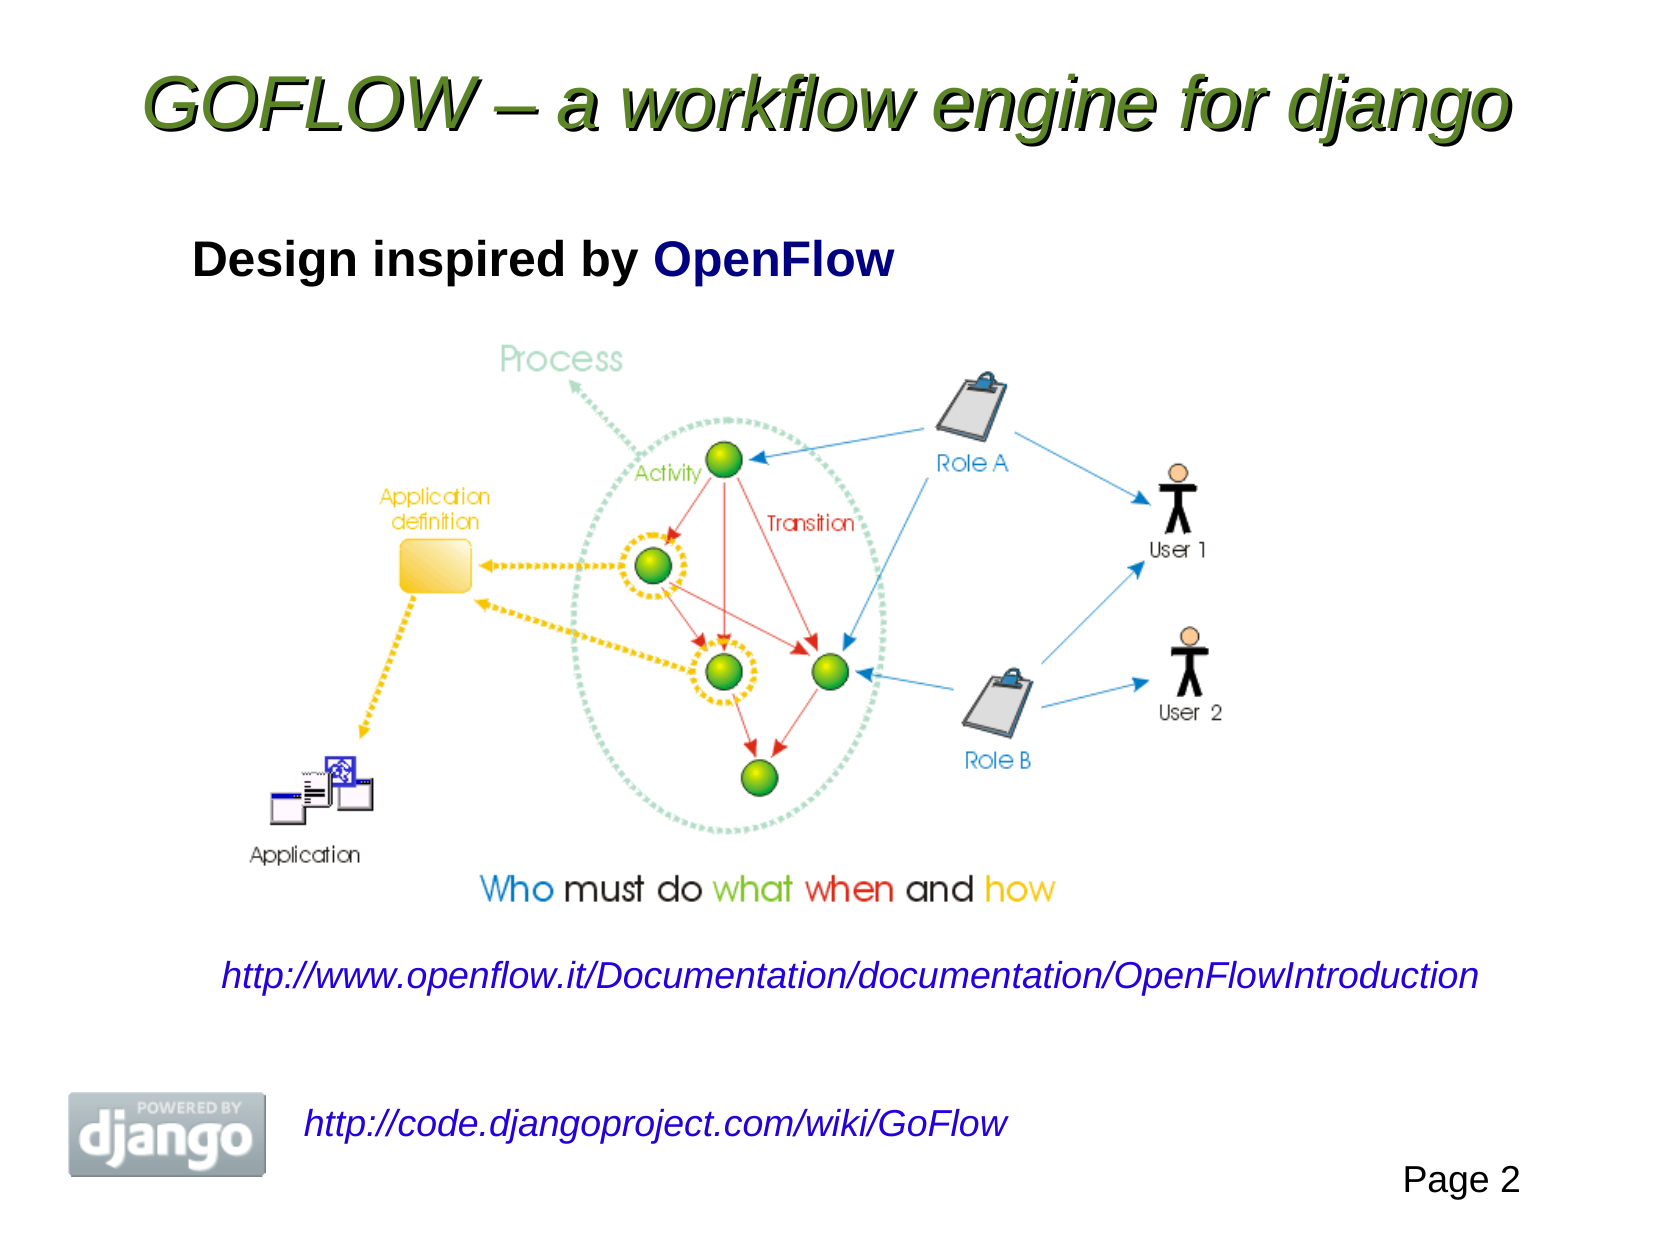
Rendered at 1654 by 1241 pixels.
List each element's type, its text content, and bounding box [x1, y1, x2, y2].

picture [68, 1092, 266, 1177]
text_box Page <numéro> [1387, 1151, 1654, 1223]
text_box http://code.djangoproject.com/wiki/GoFlow [288, 1094, 1023, 1152]
picture [236, 331, 1234, 916]
title GOFLOW – a workflow engine for django [82, 56, 1571, 148]
text_box http://www.openflow.it/Documentation/documentation/OpenFlowIntroduction [206, 947, 1496, 1004]
text_box Design inspired by OpenFlow [177, 223, 910, 296]
